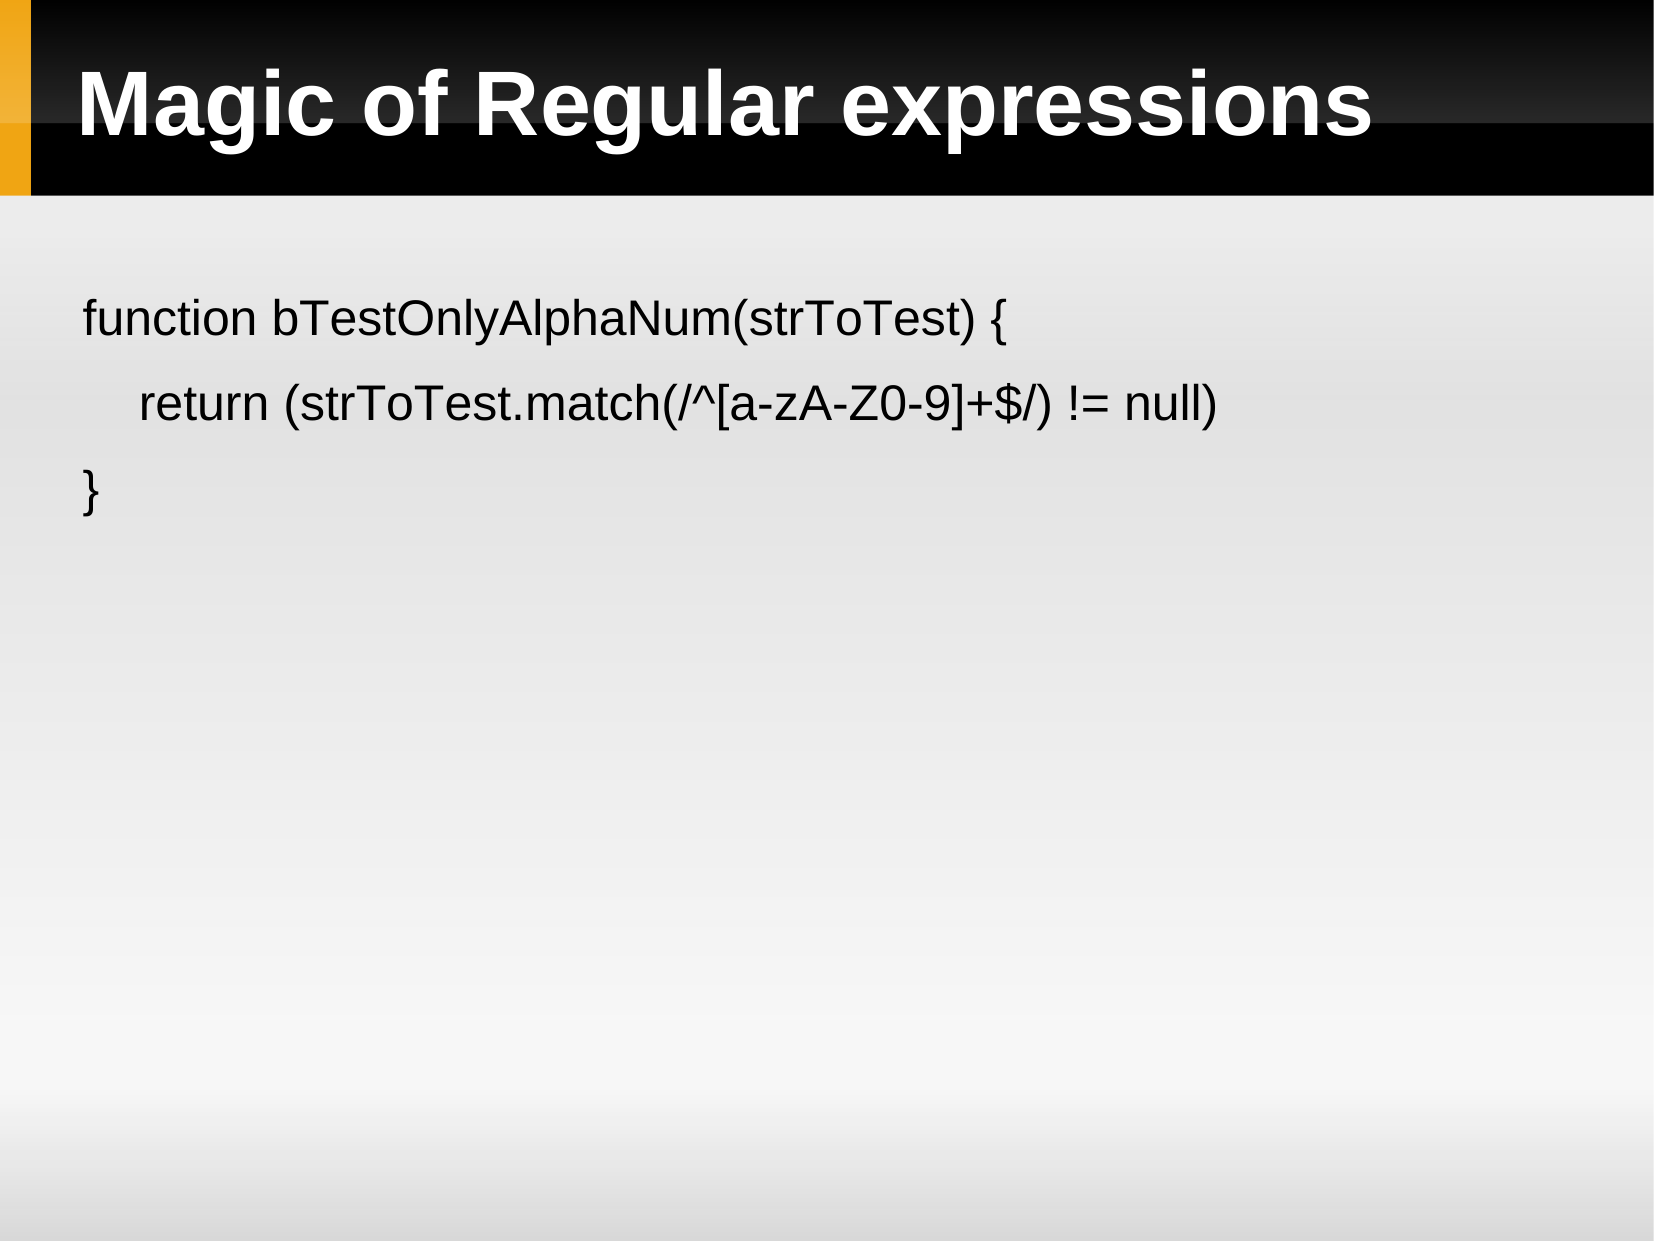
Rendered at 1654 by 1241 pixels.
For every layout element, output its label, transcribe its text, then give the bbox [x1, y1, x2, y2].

list function bTestOnlyAlphaNum(strToTest) { return (strToTest.match(/^[a-zA-Z0-9]+$/) != null) } [82, 290, 1571, 1109]
title Magic of Regular expressions [76, 0, 1565, 208]
picture [0, 0, 1654, 1241]
